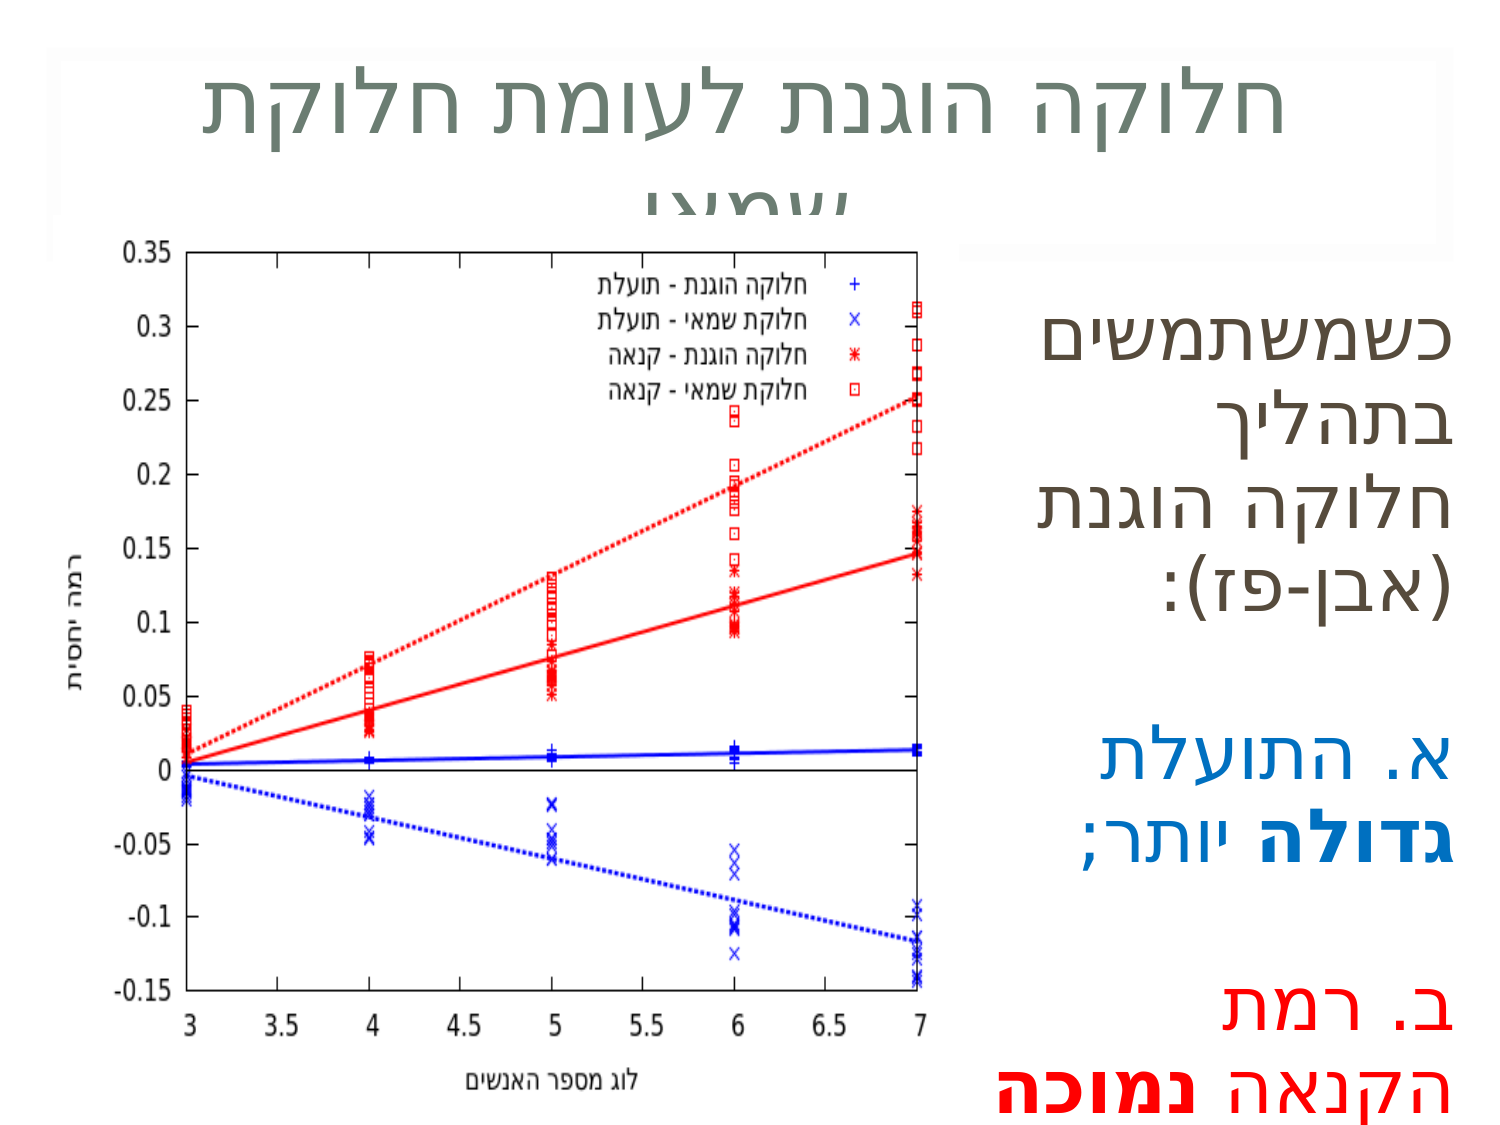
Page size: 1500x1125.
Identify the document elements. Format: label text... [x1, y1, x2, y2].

text_box חלוקה הוגנת לעומת חלוקת שמאי [69, 66, 1426, 238]
picture [45, 46, 1455, 1103]
text_box כשמשתמשים בתהליך חלוקה הוגנת (אבן-פז): א. התועלת גדולה יותר; ב. רמת הקנאה נמוכה יותר. [974, 278, 1471, 1035]
